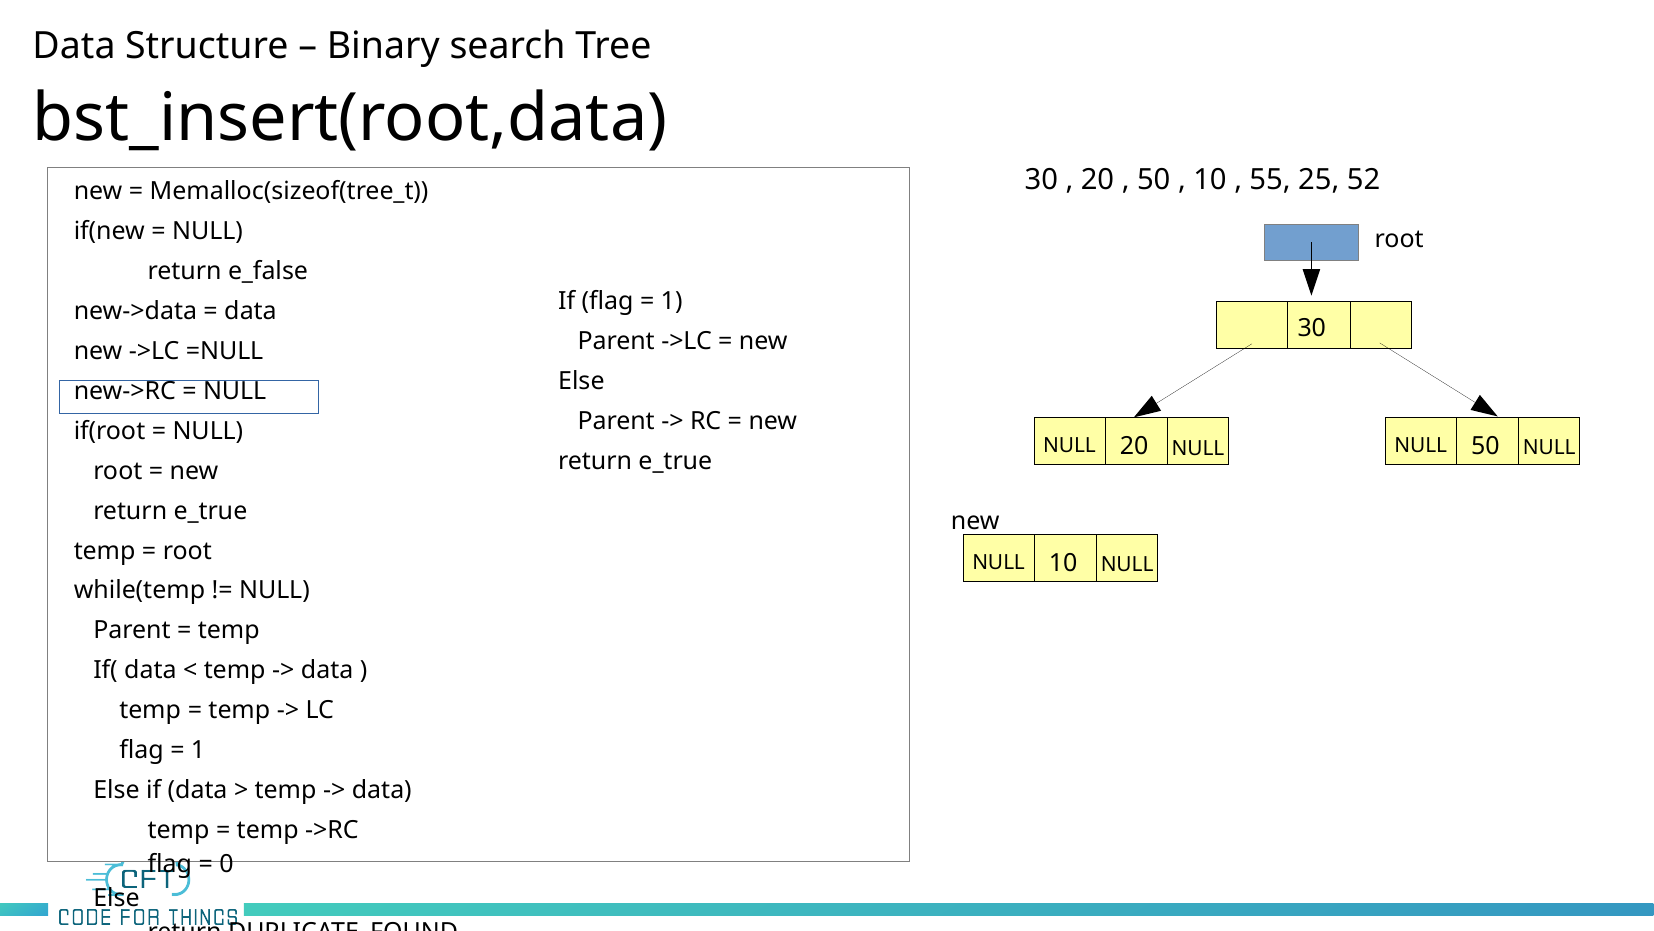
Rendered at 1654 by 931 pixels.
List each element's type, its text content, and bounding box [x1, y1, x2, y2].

title Data Structure – Binary search Tree bst_insert(root,data) [32, 12, 1184, 166]
text_box [1264, 224, 1359, 261]
text_box 20 [1105, 420, 1167, 465]
text_box NULL [1156, 425, 1241, 465]
text_box 50 [1456, 420, 1519, 465]
text_box 30 , 20 , 50 , 10 , 55, 25, 52 [1009, 141, 1536, 201]
text_box [1519, 417, 1580, 425]
text_box new [936, 495, 1018, 540]
text_box NULL [1508, 425, 1592, 465]
text_box [1216, 301, 1287, 349]
text_box NULL [1028, 423, 1112, 463]
text_box [1034, 417, 1105, 423]
text_box NULL [957, 540, 1041, 580]
picture [59, 866, 237, 925]
text_box 10 [1034, 537, 1096, 582]
text_box new = Memalloc(sizeof(tree_t)) if(new = NULL) return e_false new->data = data new ->LC =NULL new->RC = NULL if(root = NULL) root = new return e_true temp = root while(temp != NULL) Parent = temp If( data < temp -> data ) temp = temp -> LC flag = 1 Else if (data > temp -> data) temp = temp ->RC flag = 0 Else return DUPLICATE_FOUND [59, 166, 603, 866]
text_box [1385, 417, 1456, 422]
text_box NULL [1086, 542, 1170, 582]
text_box [1351, 301, 1412, 349]
text_box [1097, 534, 1158, 542]
text_box NULL [1379, 422, 1464, 463]
text_box [47, 167, 59, 862]
text_box [1288, 301, 1350, 349]
text_box root [1359, 212, 1440, 258]
text_box [1018, 534, 1034, 540]
text_box If (flag = 1) Parent ->LC = new Else Parent -> RC = new return e_true [543, 275, 863, 496]
text_box [1168, 417, 1229, 425]
text_box 30 [1282, 302, 1345, 347]
text_box [603, 167, 910, 862]
